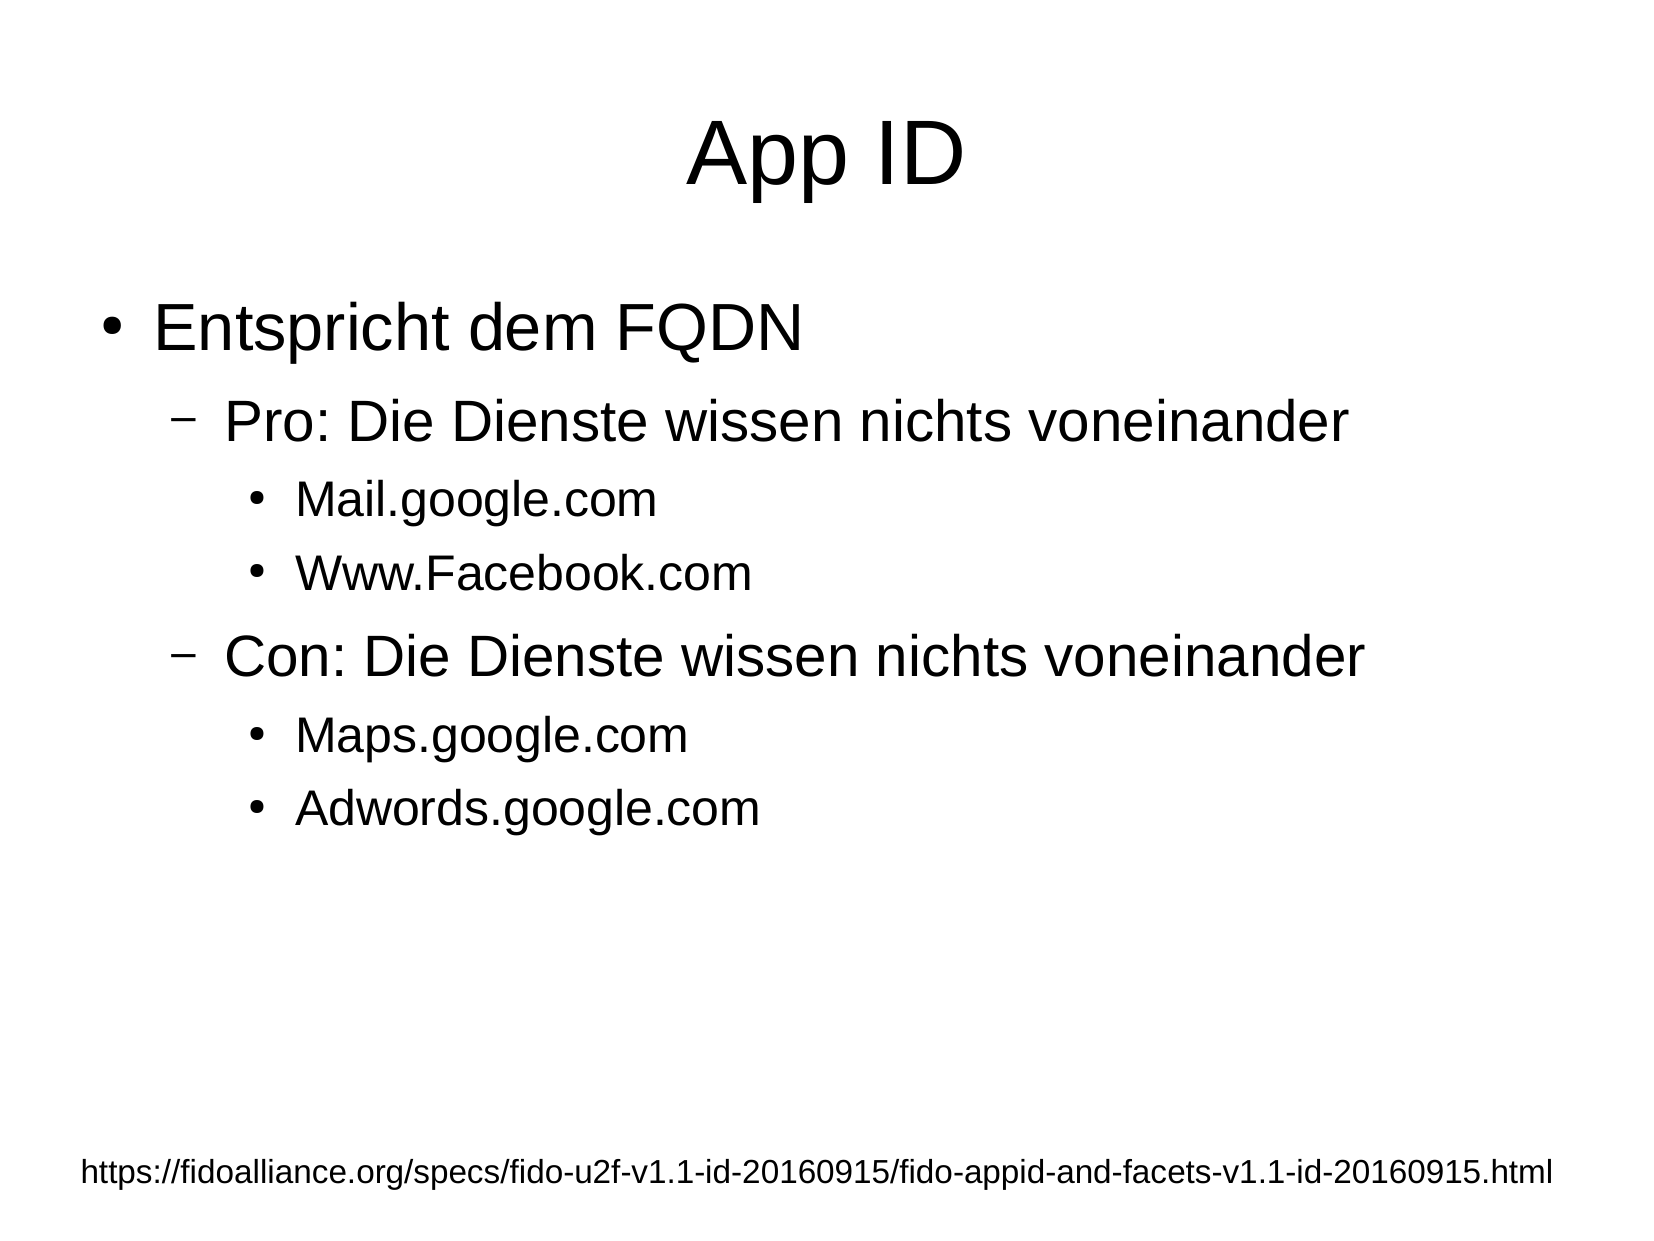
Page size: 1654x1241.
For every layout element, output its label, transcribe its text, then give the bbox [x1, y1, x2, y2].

list Entspricht dem FQDN Pro: Die Dienste wissen nichts voneinander Mail.google.com Www.Facebook.com Con: Die Dienste wissen nichts voneinander Maps.google.com Adwords.google.com [82, 290, 1571, 1010]
text_box https://fidoalliance.org/specs/fido-u2f-v1.1-id-20160915/fido-appid-and-facets-v1.1-id-20160915.html [65, 1145, 1571, 1198]
title App ID [82, 49, 1571, 257]
